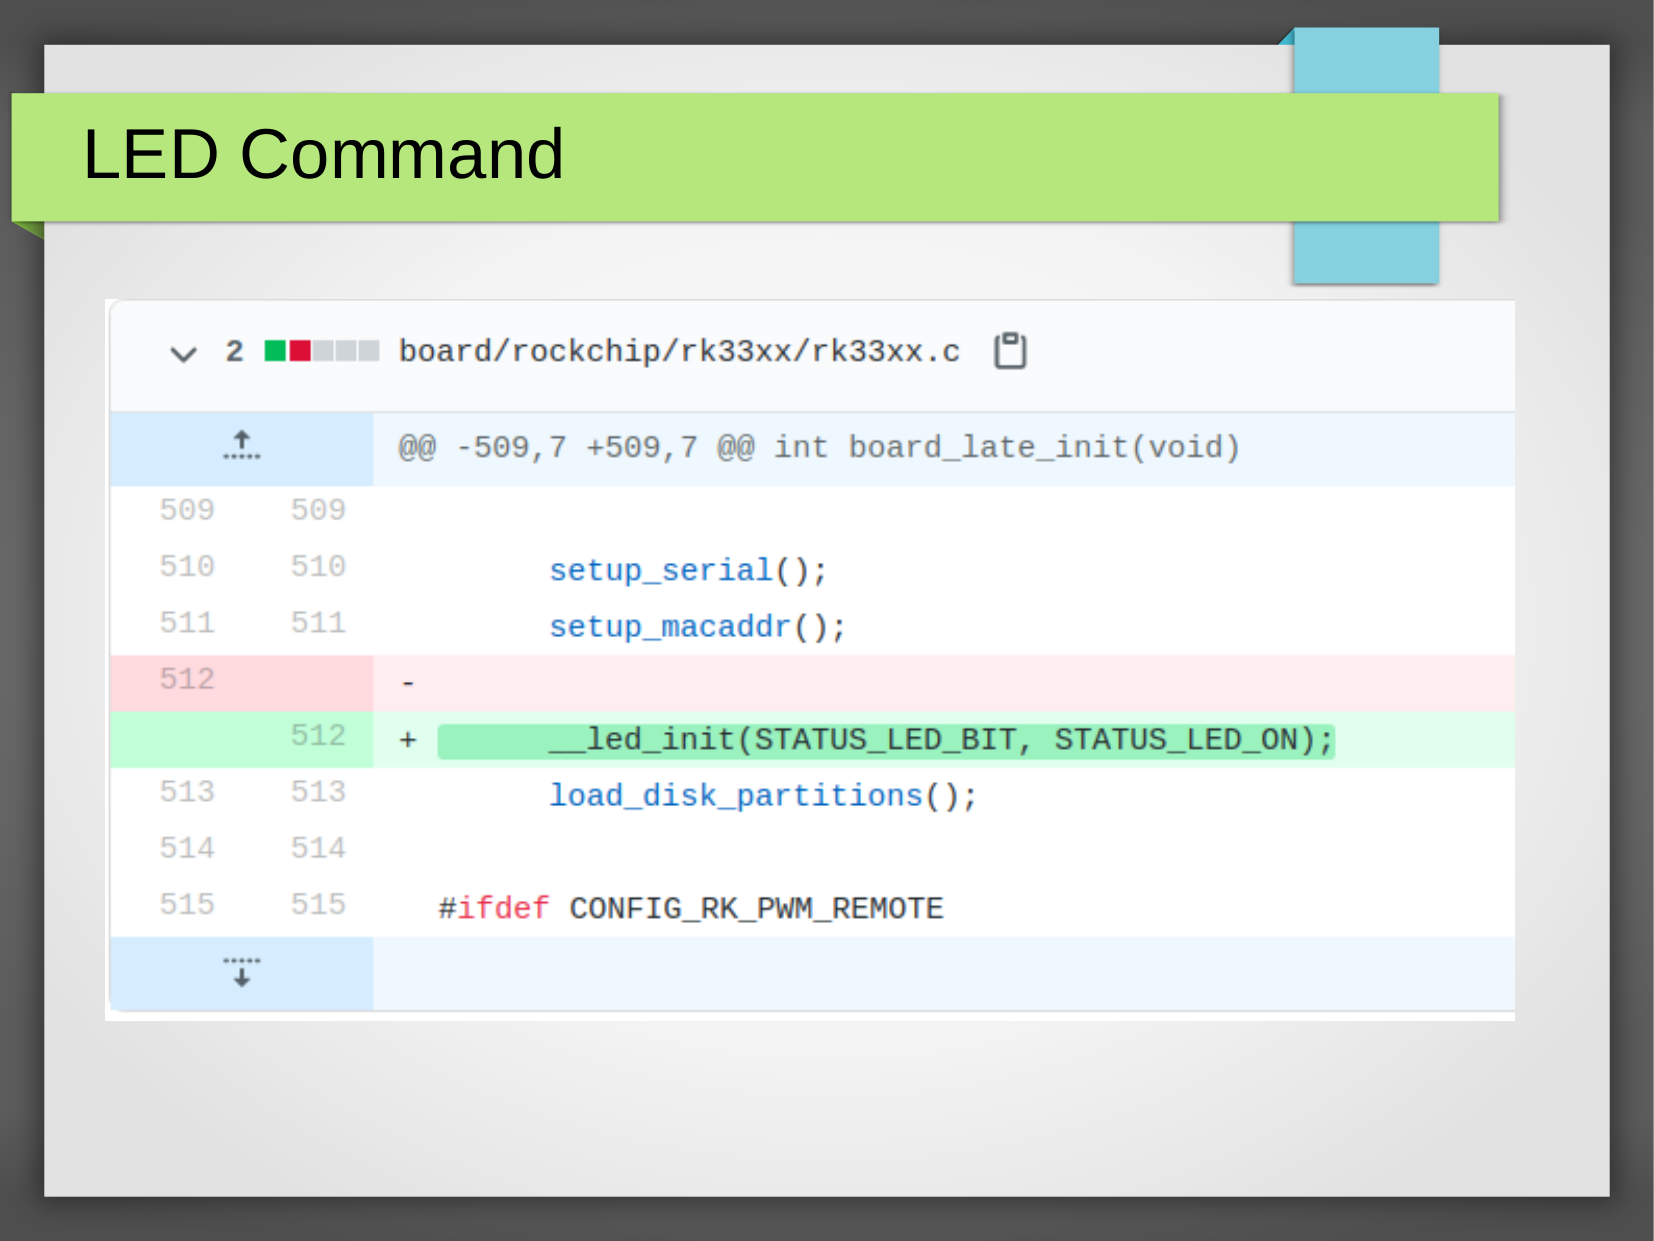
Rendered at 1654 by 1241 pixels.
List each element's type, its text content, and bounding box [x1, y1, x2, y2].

picture [0, 0, 1654, 1241]
title LED Command [82, 94, 1264, 213]
